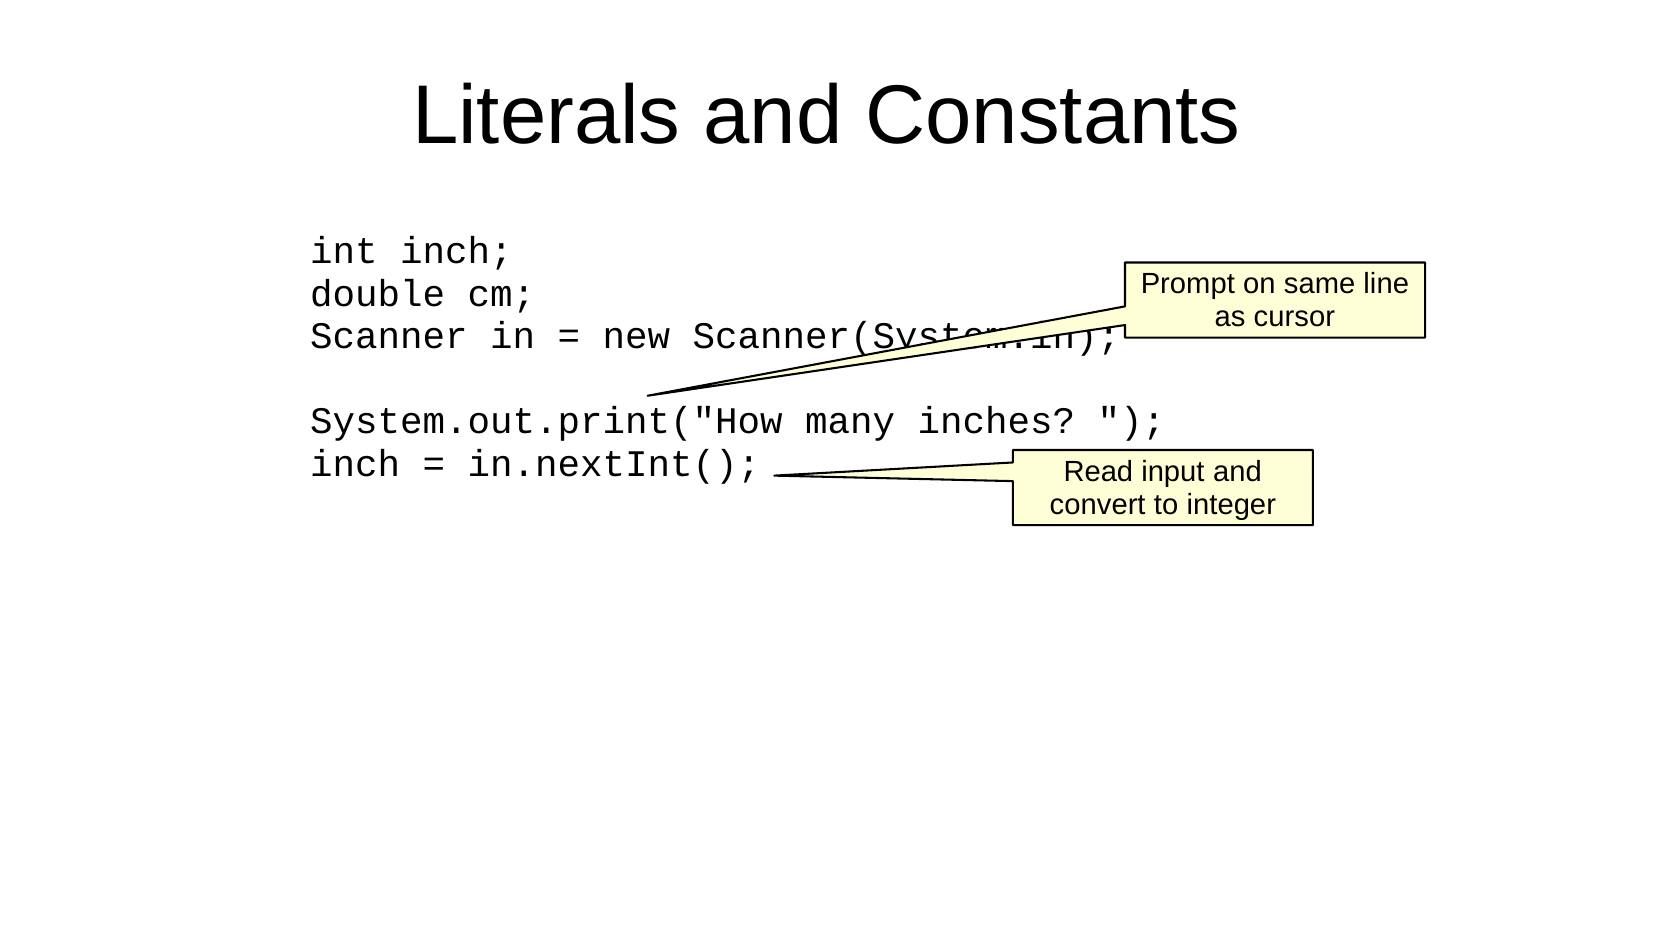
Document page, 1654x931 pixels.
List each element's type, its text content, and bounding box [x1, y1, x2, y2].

text_box Read input and convert to integer [774, 450, 1313, 526]
title Literals and Constants [82, 37, 1571, 193]
text_box Prompt on same line as cursor [647, 262, 1426, 396]
text_box int inch; double cm; Scanner in = new Scanner(System.in); System.out.print("How many inches? "); inch = in.nextInt(); [295, 225, 1313, 538]
